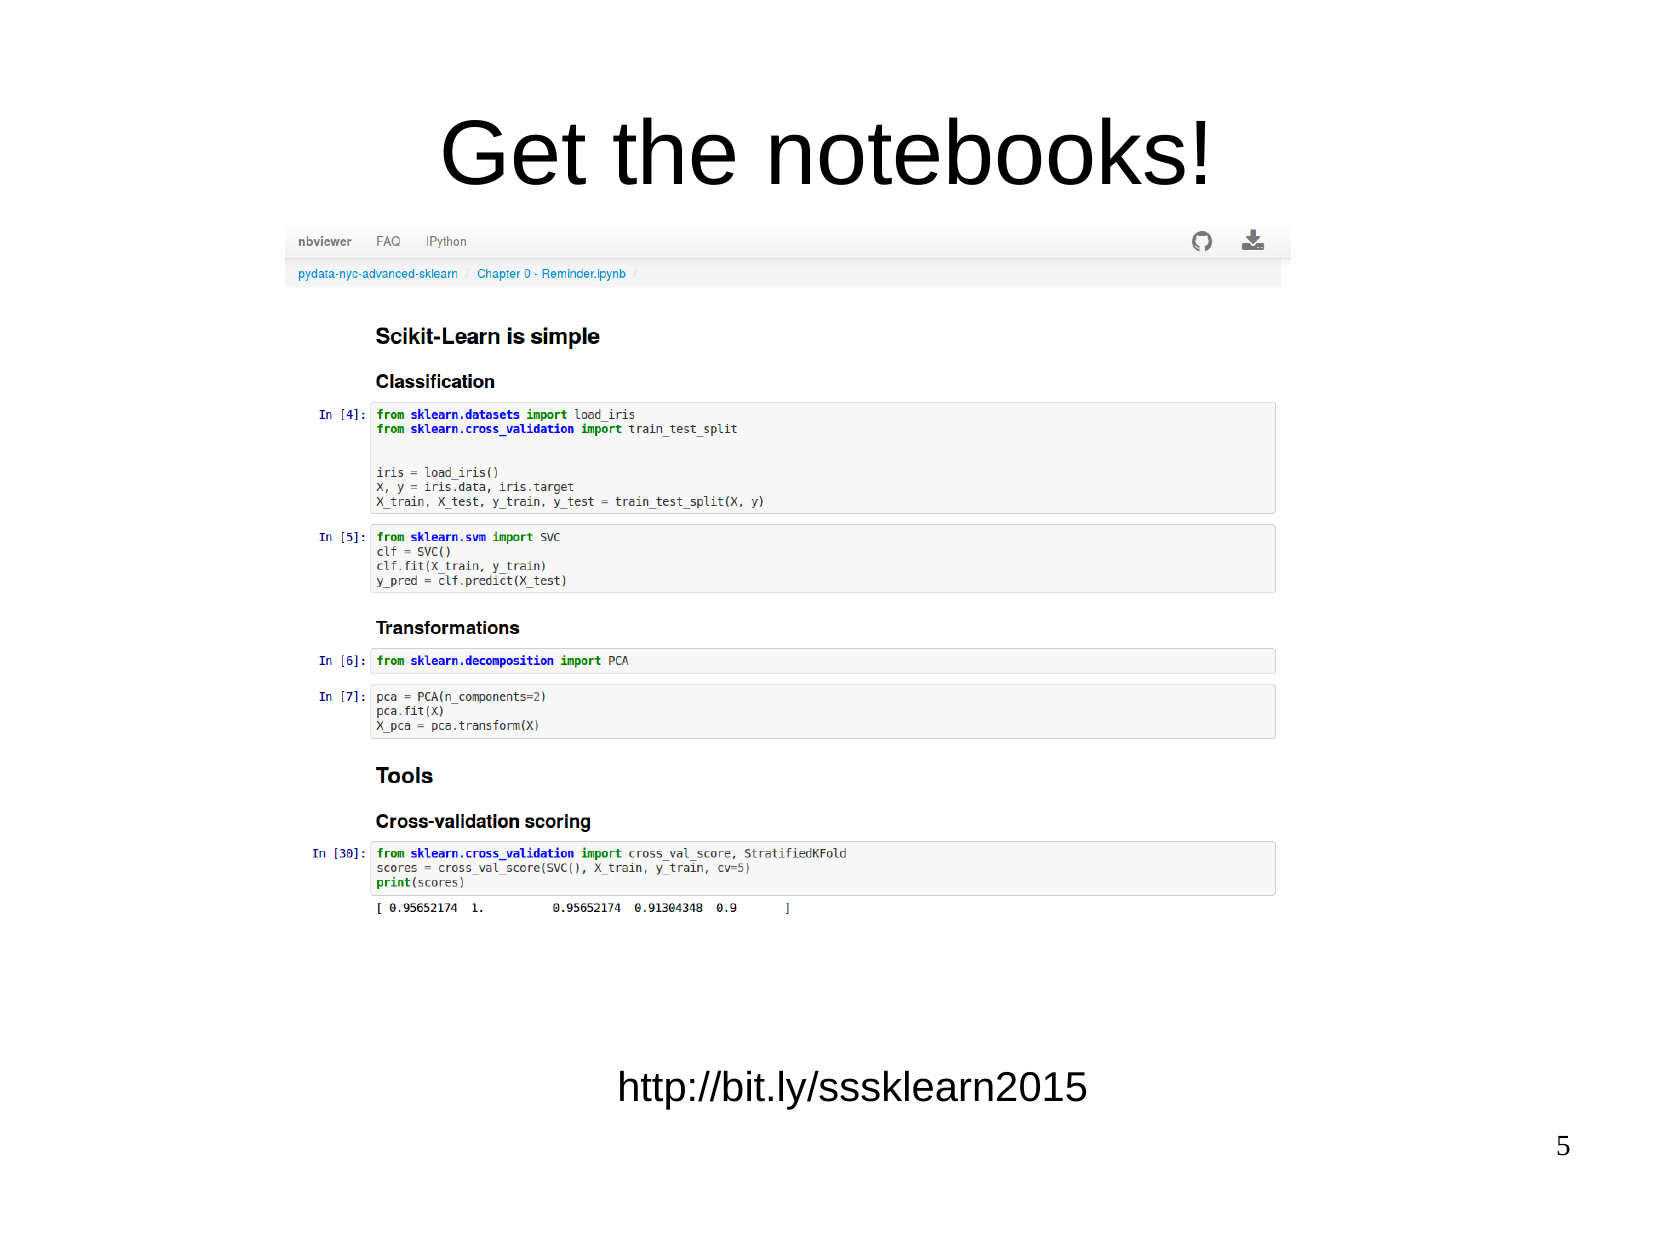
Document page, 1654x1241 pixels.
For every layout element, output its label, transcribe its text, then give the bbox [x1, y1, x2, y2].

picture [285, 224, 1291, 938]
text_box http://bit.ly/sssklearn2015 [15, 1063, 1621, 1201]
title Get the notebooks! [82, 49, 1571, 257]
